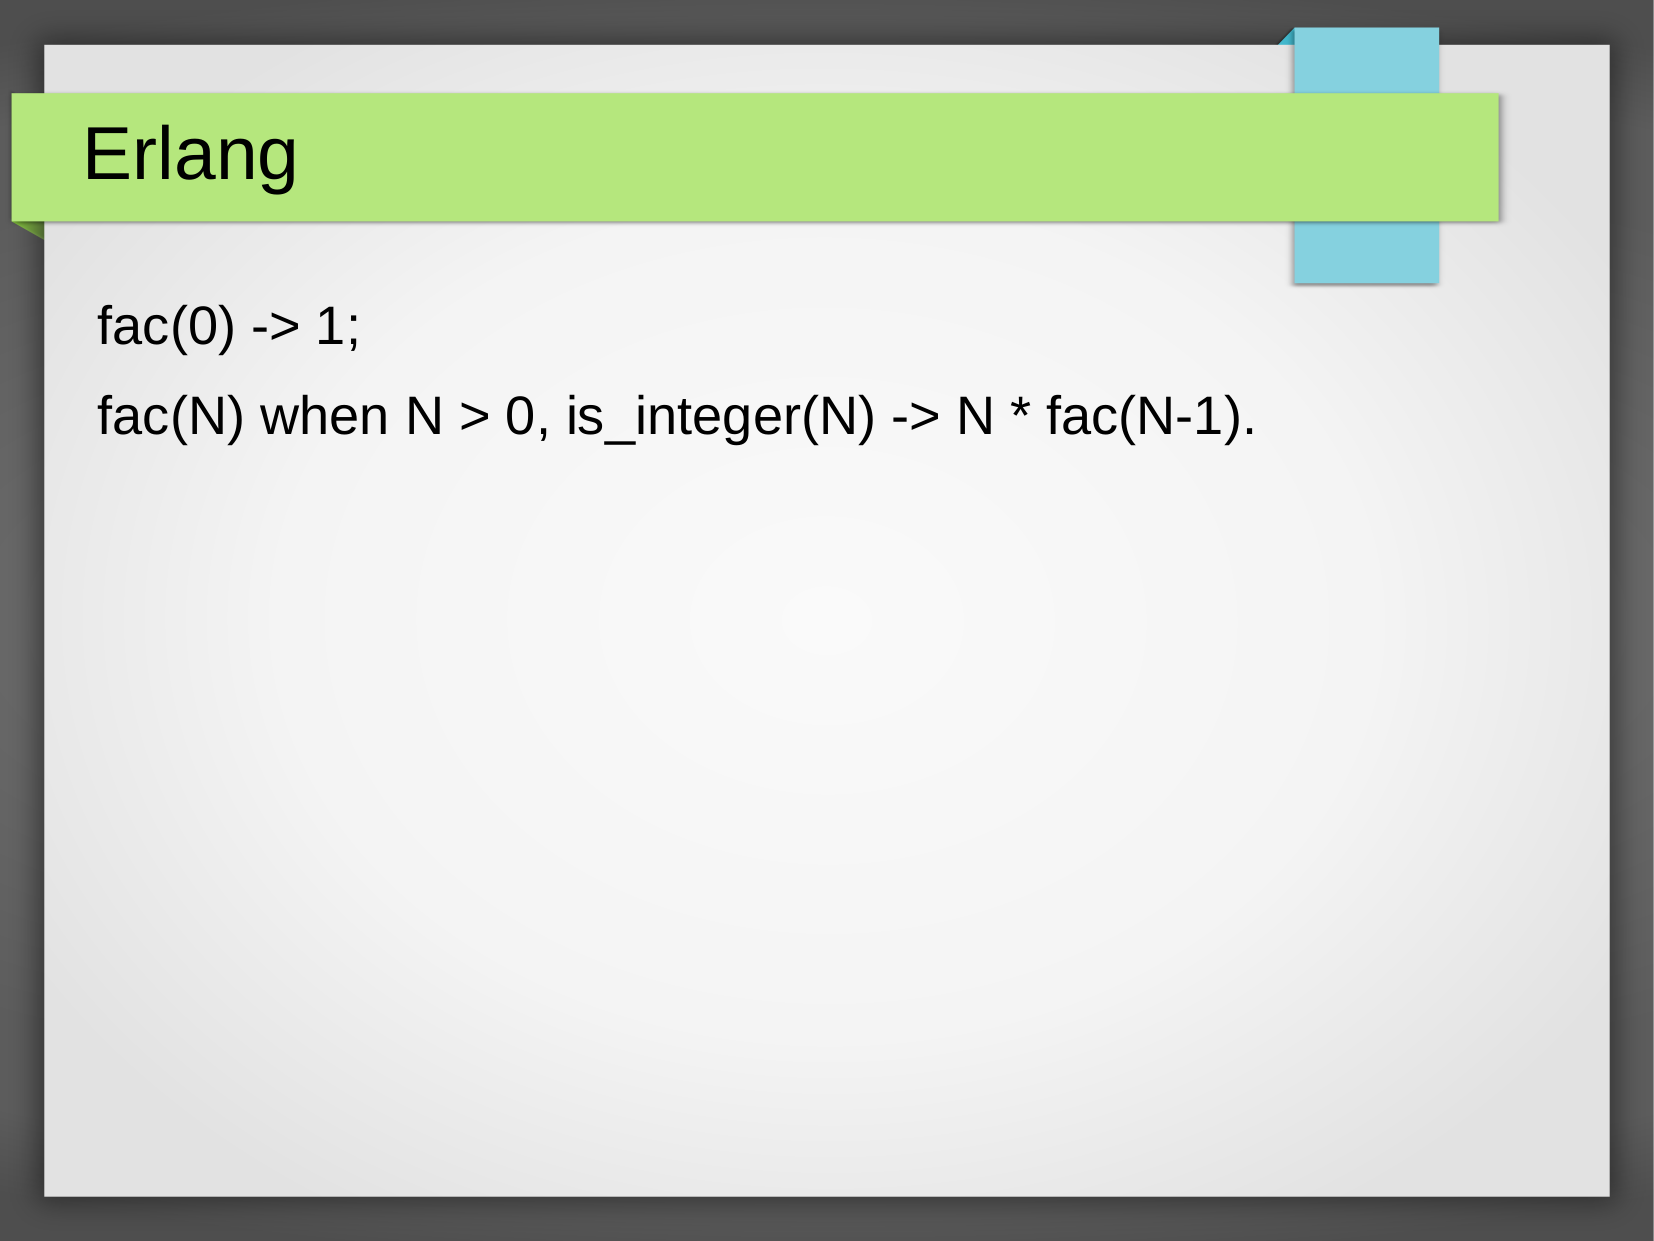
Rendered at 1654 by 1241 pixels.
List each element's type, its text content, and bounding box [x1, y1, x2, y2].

list fac(0) -> 1; fac(N) when N > 0, is_integer(N) -> N * fac(N-1). [82, 295, 1571, 1015]
title Erlang [82, 94, 1264, 213]
picture [0, 0, 1654, 1241]
